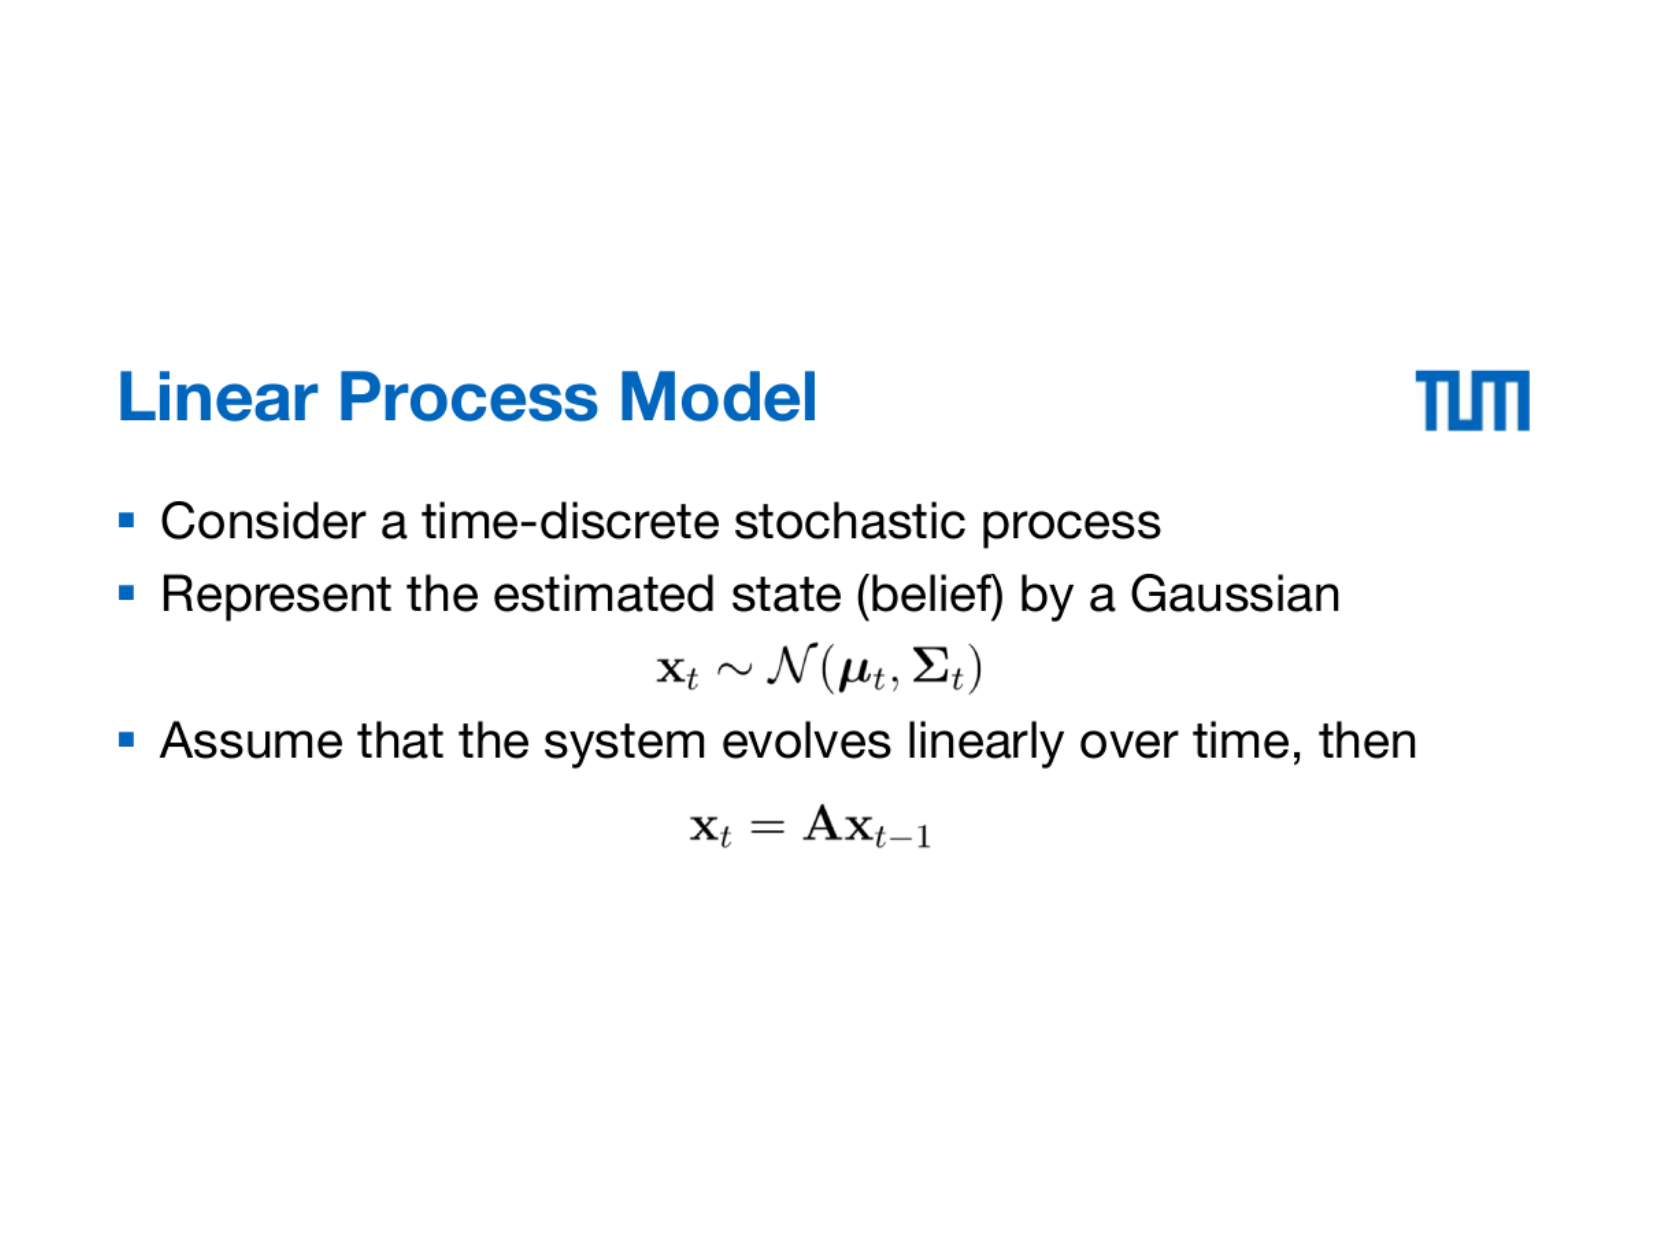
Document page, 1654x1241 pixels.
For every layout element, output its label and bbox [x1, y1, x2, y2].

picture [82, 345, 1571, 954]
